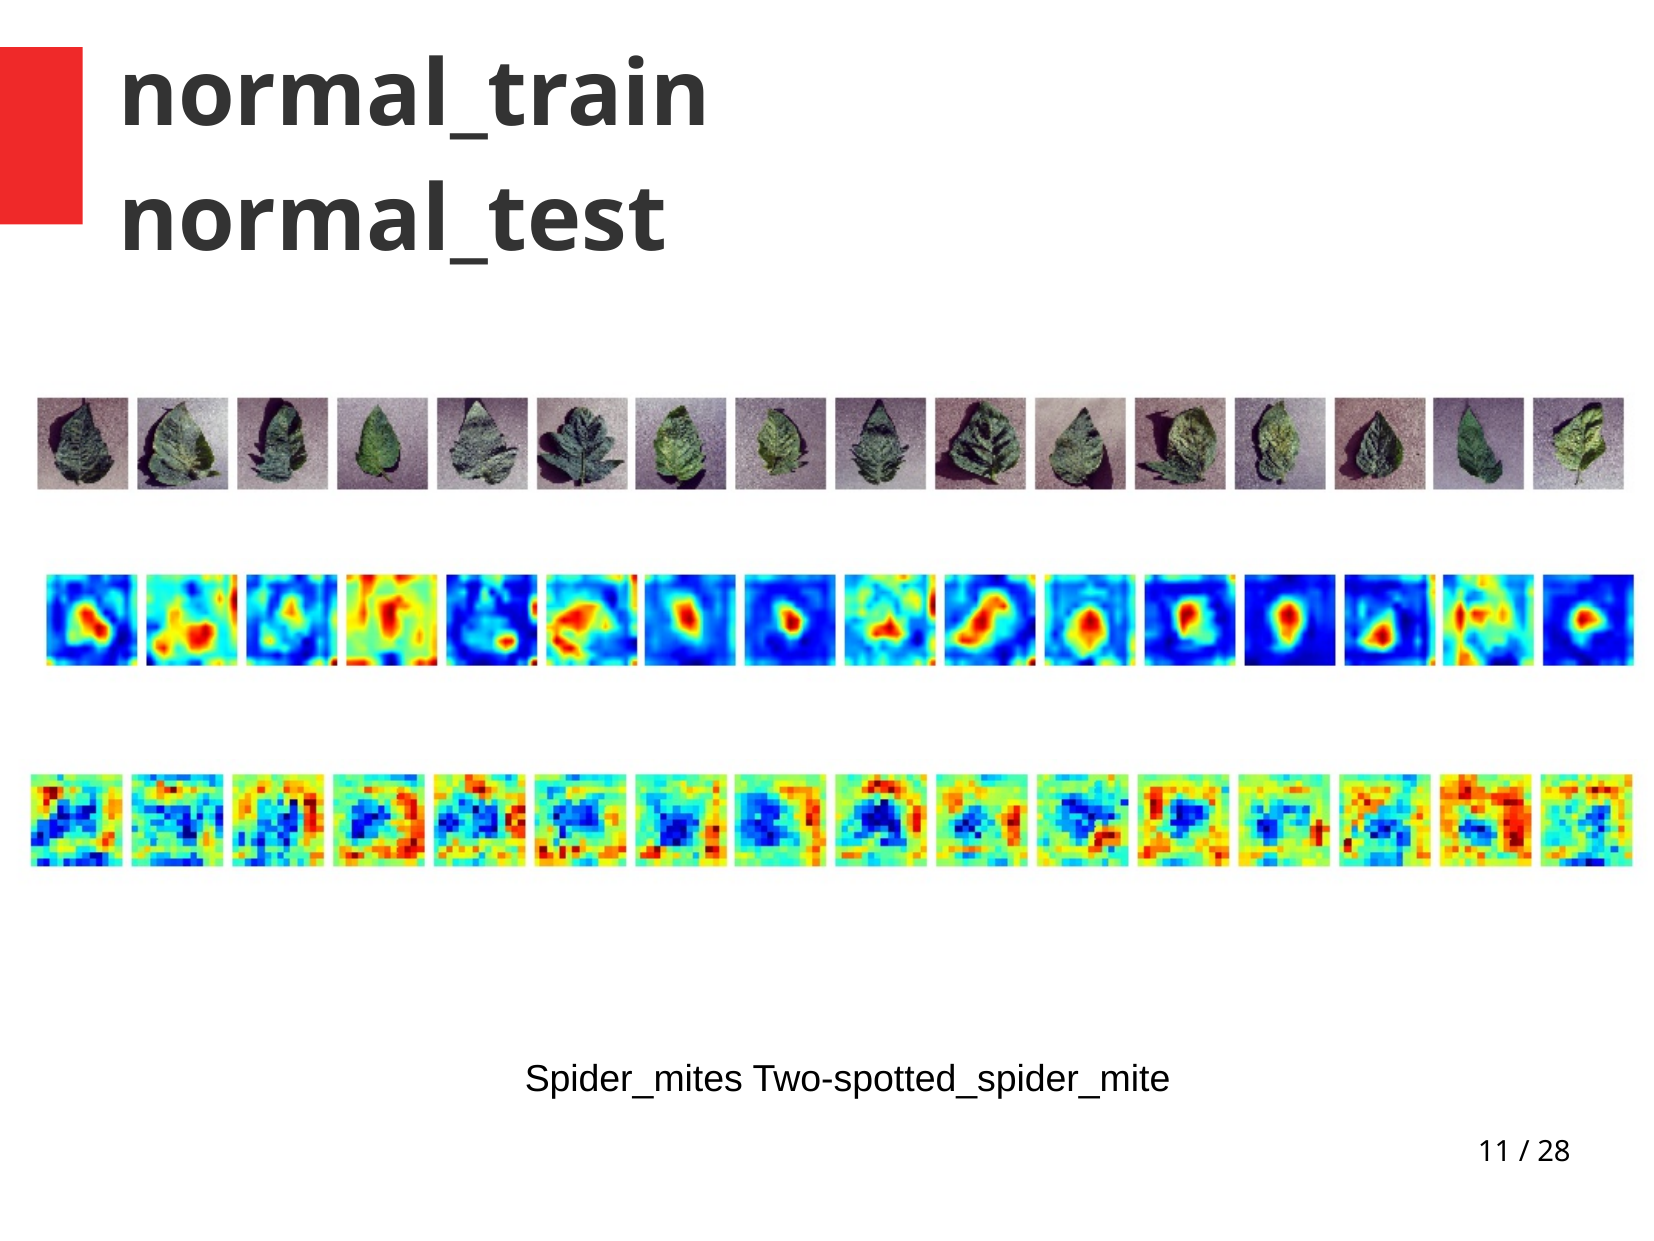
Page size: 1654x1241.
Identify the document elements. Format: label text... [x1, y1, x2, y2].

picture [0, 381, 1641, 527]
text_box Spider_mites Two-spotted_spider_mite [510, 1050, 1277, 1107]
picture [0, 558, 1651, 703]
title normal_train normal_test [118, 45, 1571, 260]
picture [0, 759, 1648, 904]
